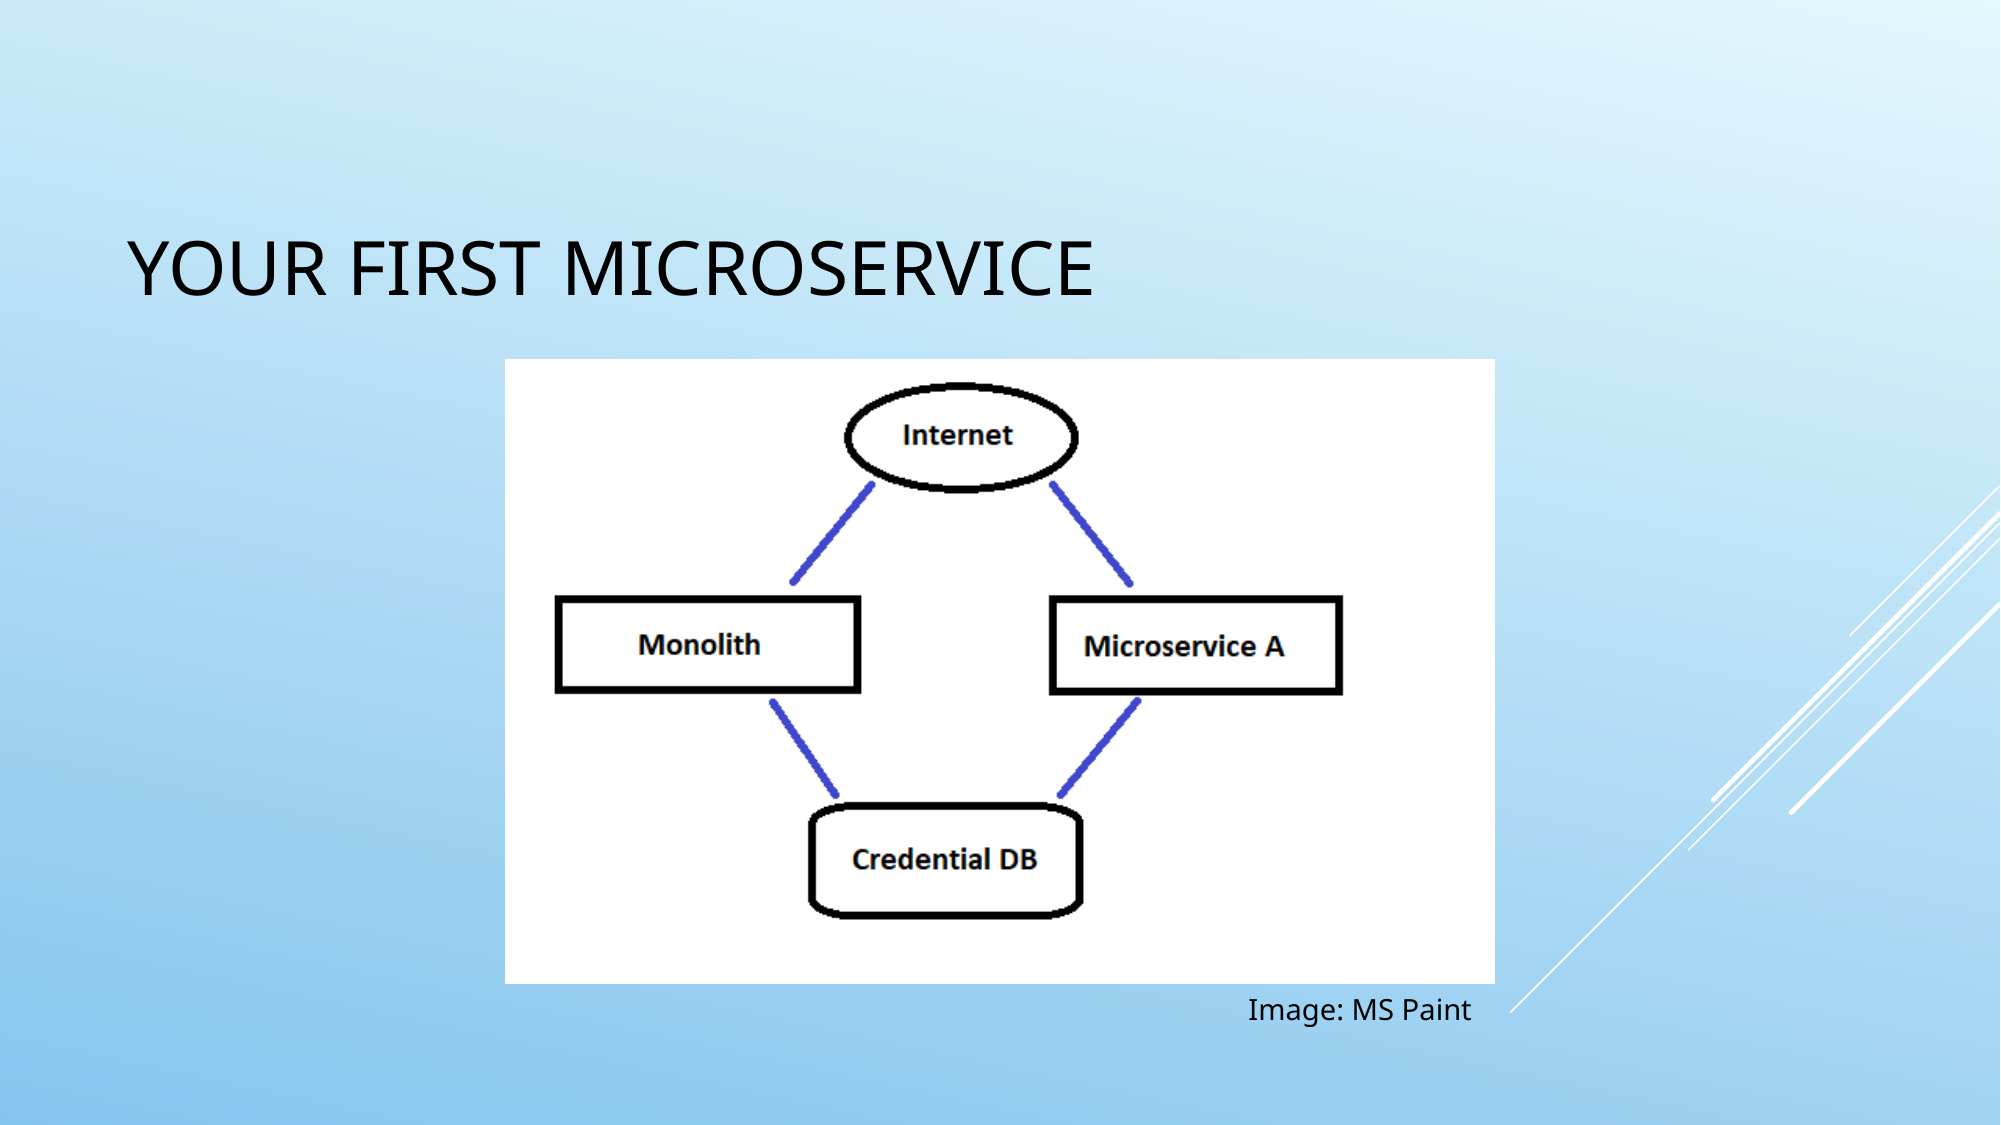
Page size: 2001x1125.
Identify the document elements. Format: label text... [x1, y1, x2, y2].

text_box Image: MS Paint [1233, 983, 1495, 1034]
picture [505, 359, 1495, 984]
title Your first microservice [112, 141, 1513, 389]
